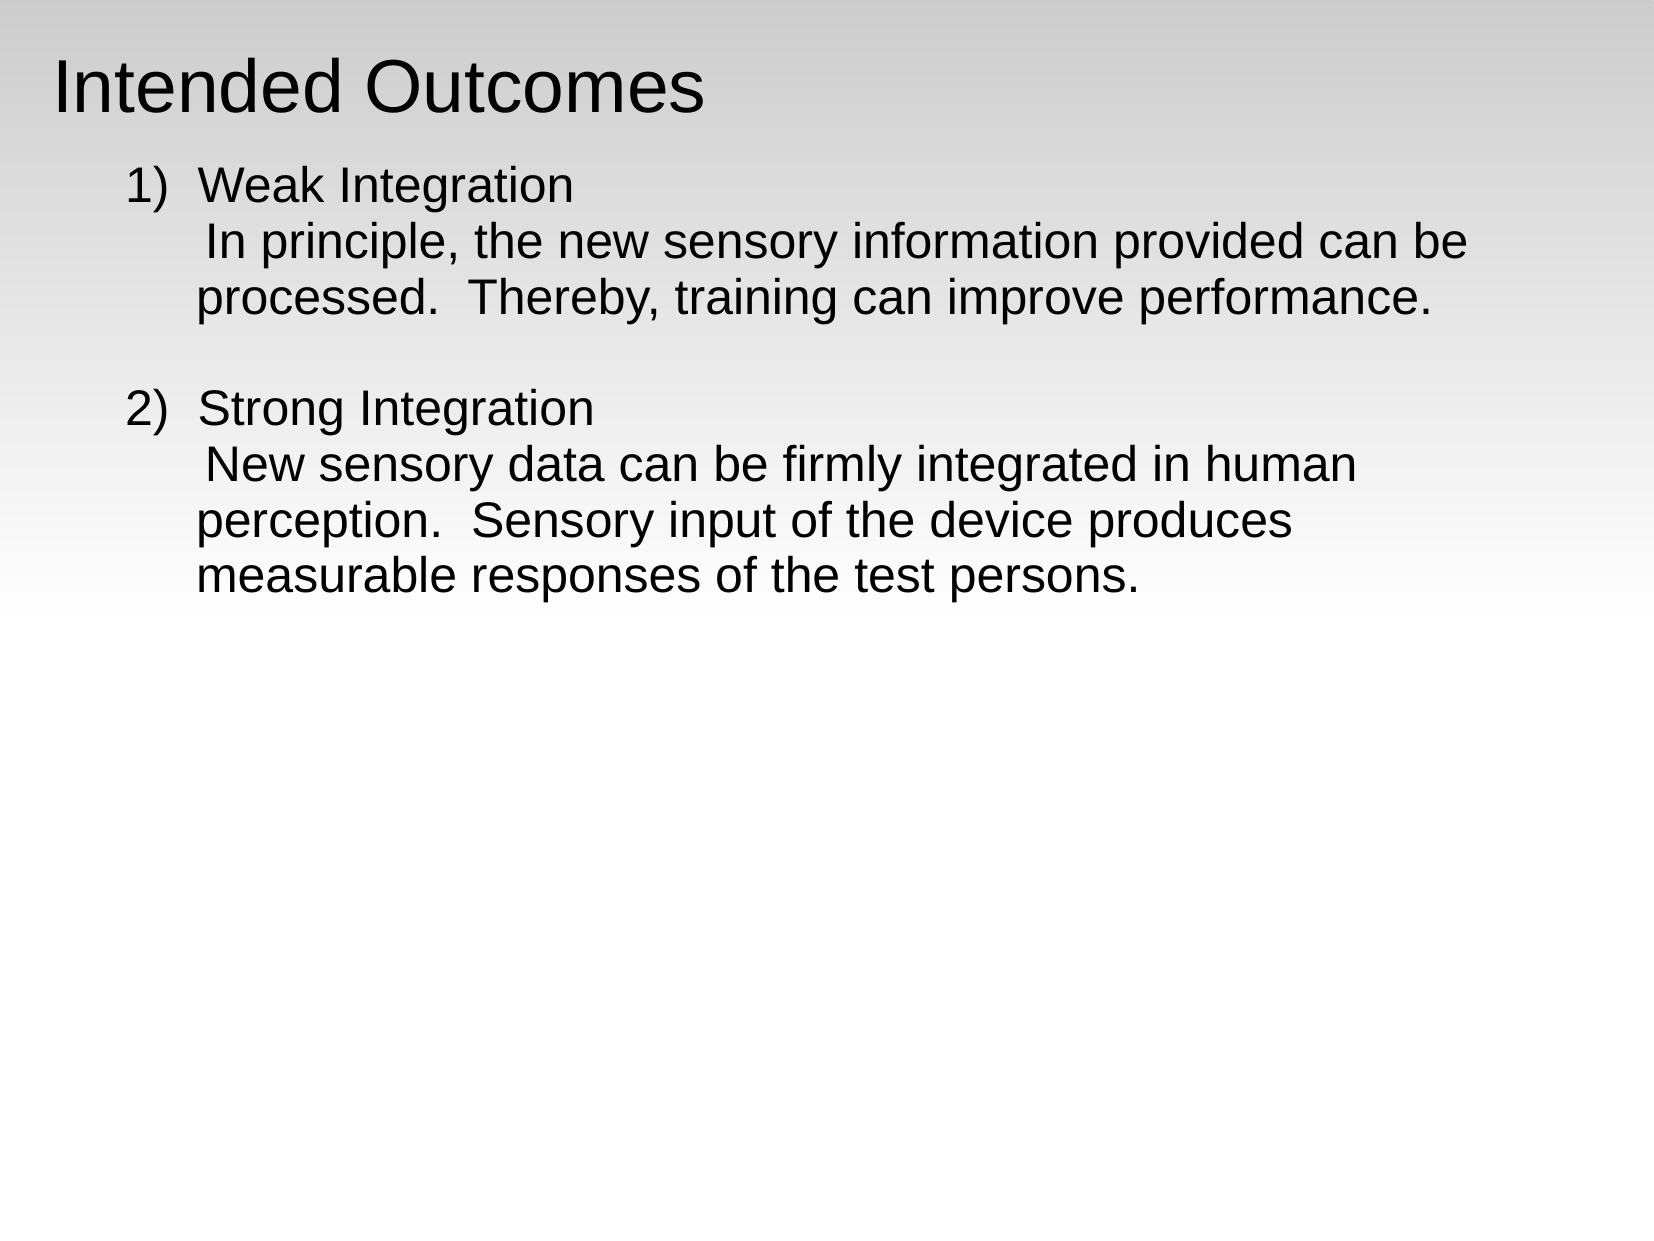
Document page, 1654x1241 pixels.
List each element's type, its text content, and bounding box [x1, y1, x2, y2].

text_box Weak Integration In principle, the new sensory information provided can be processed. Thereby, training can improve performance. Strong Integration New sensory data can be firmly integrated in human perception. Sensory input of the device produces measurable responses of the test persons. [75, 150, 1576, 1163]
text_box Intended Outcomes [37, 37, 722, 137]
